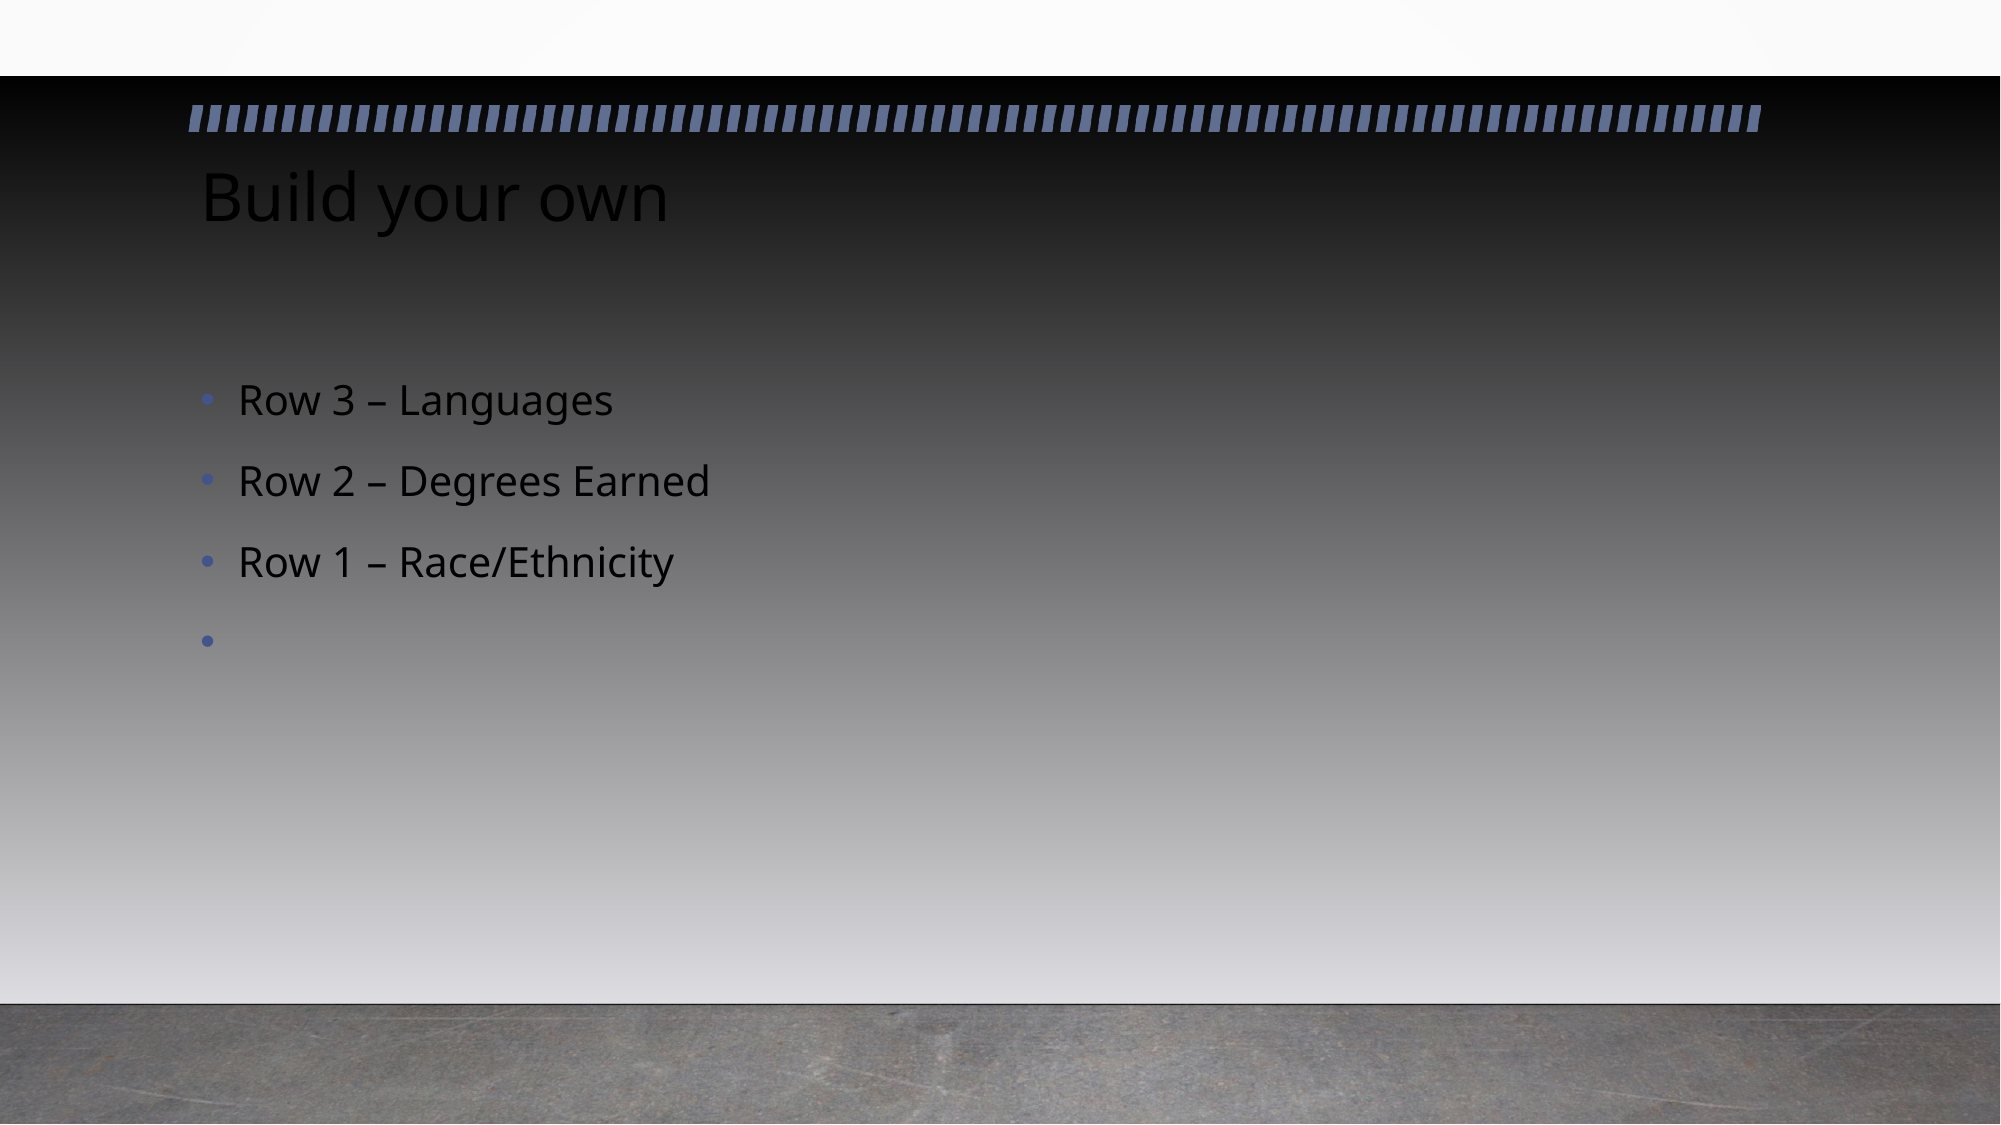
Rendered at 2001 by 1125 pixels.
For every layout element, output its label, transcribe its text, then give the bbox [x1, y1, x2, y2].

list Row 3 – Languages Row 2 – Degrees Earned Row 1 – Race/Ethnicity [185, 356, 1761, 897]
title Build your own [185, 156, 1761, 329]
